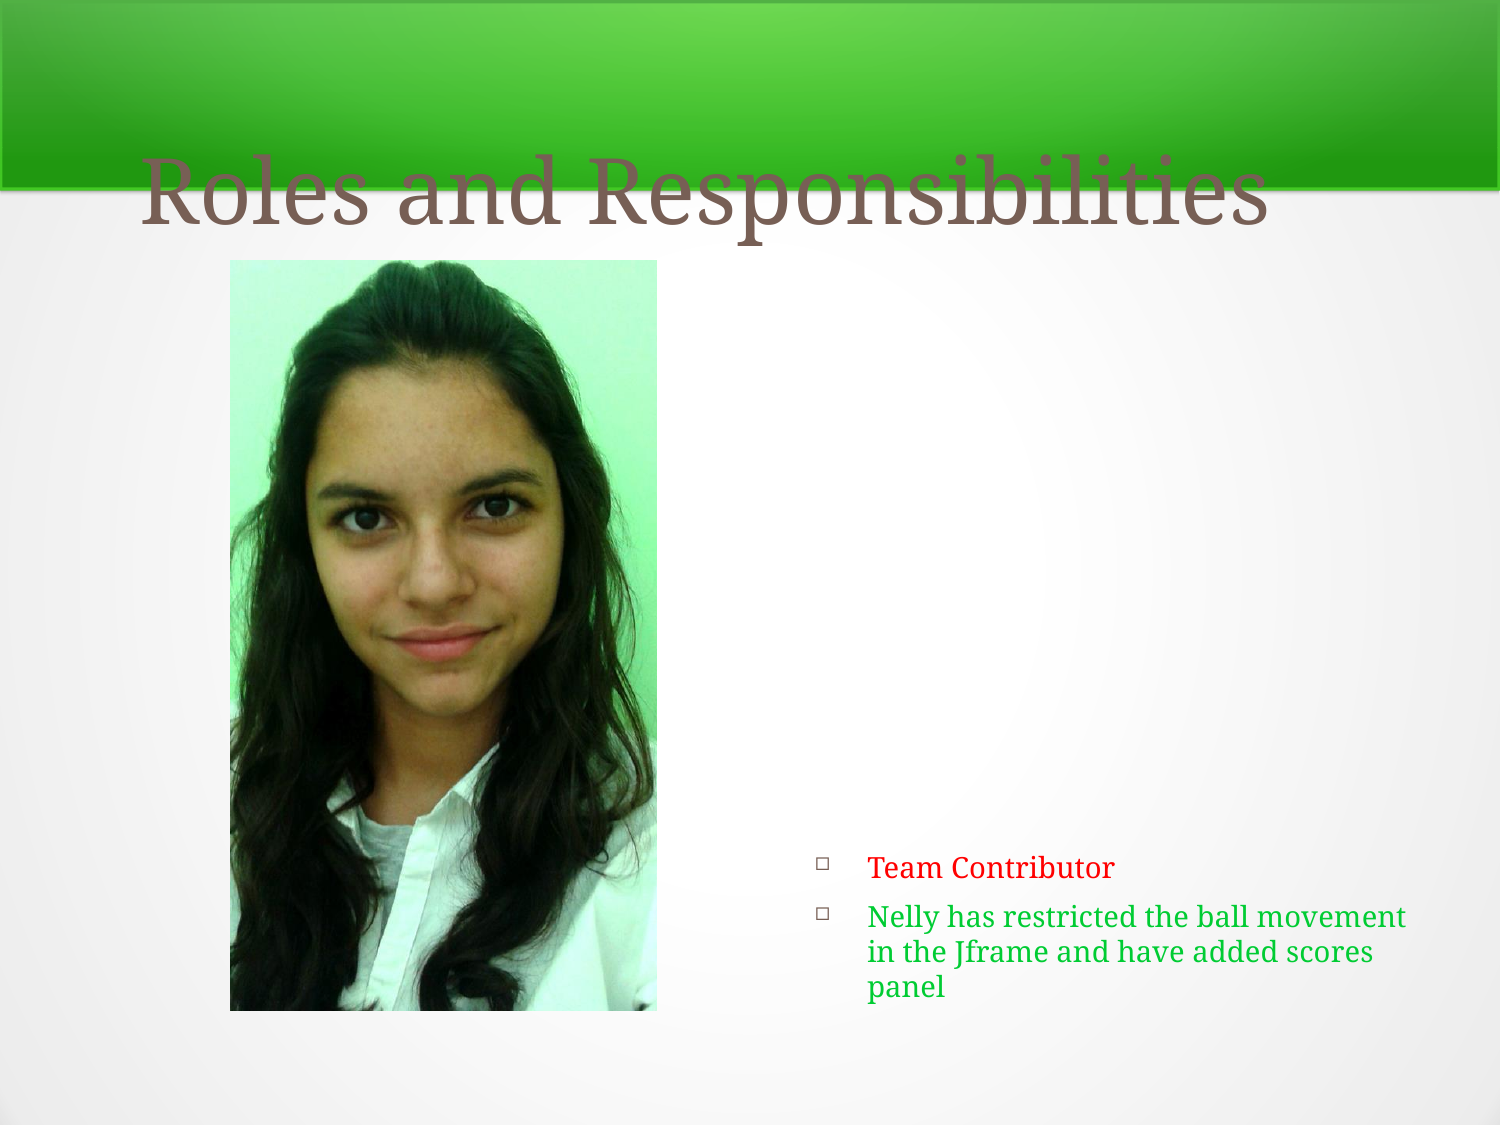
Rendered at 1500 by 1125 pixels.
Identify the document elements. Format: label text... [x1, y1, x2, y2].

title Roles and Responsibilities [125, 62, 1438, 250]
list Team Contributor Nelly has restricted the ball movement in the Jframe and have added scores panel [800, 260, 1438, 1011]
picture [230, 260, 657, 1011]
